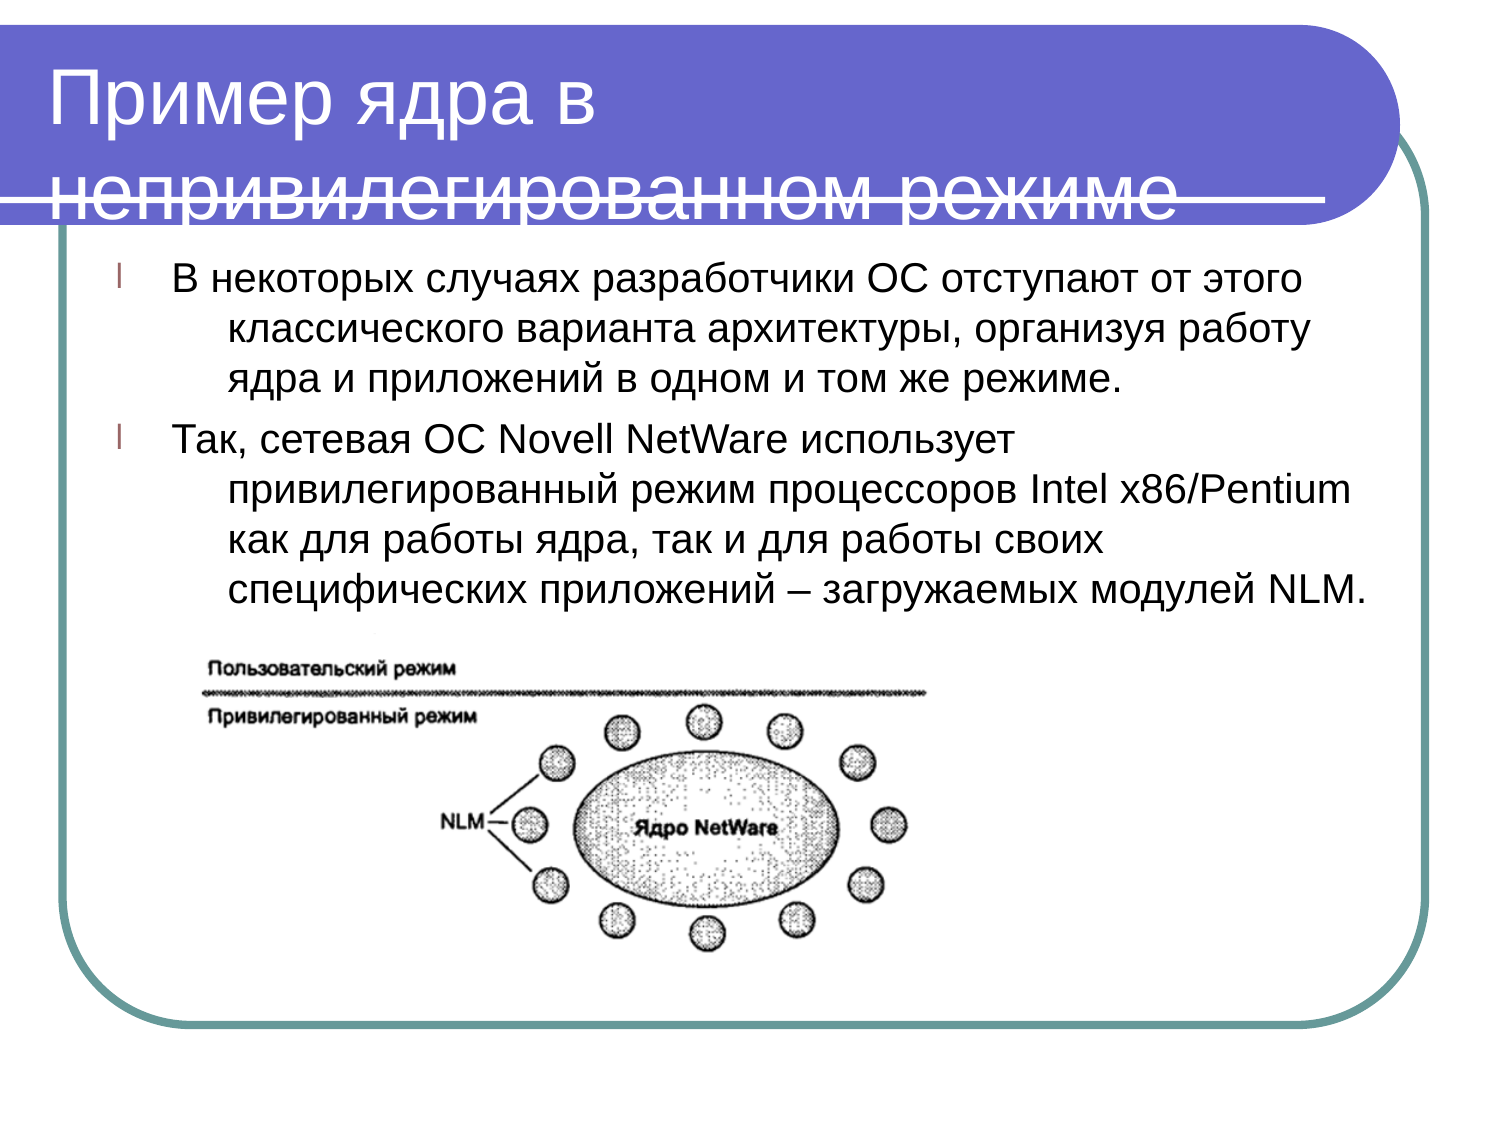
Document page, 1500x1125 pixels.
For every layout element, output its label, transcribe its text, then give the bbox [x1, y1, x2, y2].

picture [171, 633, 963, 955]
title Пример ядра в непривилегированном режиме [32, 37, 1347, 188]
text_box В некоторых случаях разработчики ОС отступают от этого классического варианта архитектуры, организуя работу ядра и приложений в одном и том же режиме. Так, сетевая ОС Novell NetWare использует привилегированный режим процессоров Intel х86/Pentium как для работы ядра, так и для работы своих специфических приложений – загружаемых модулей NLM. [100, 243, 1400, 622]
